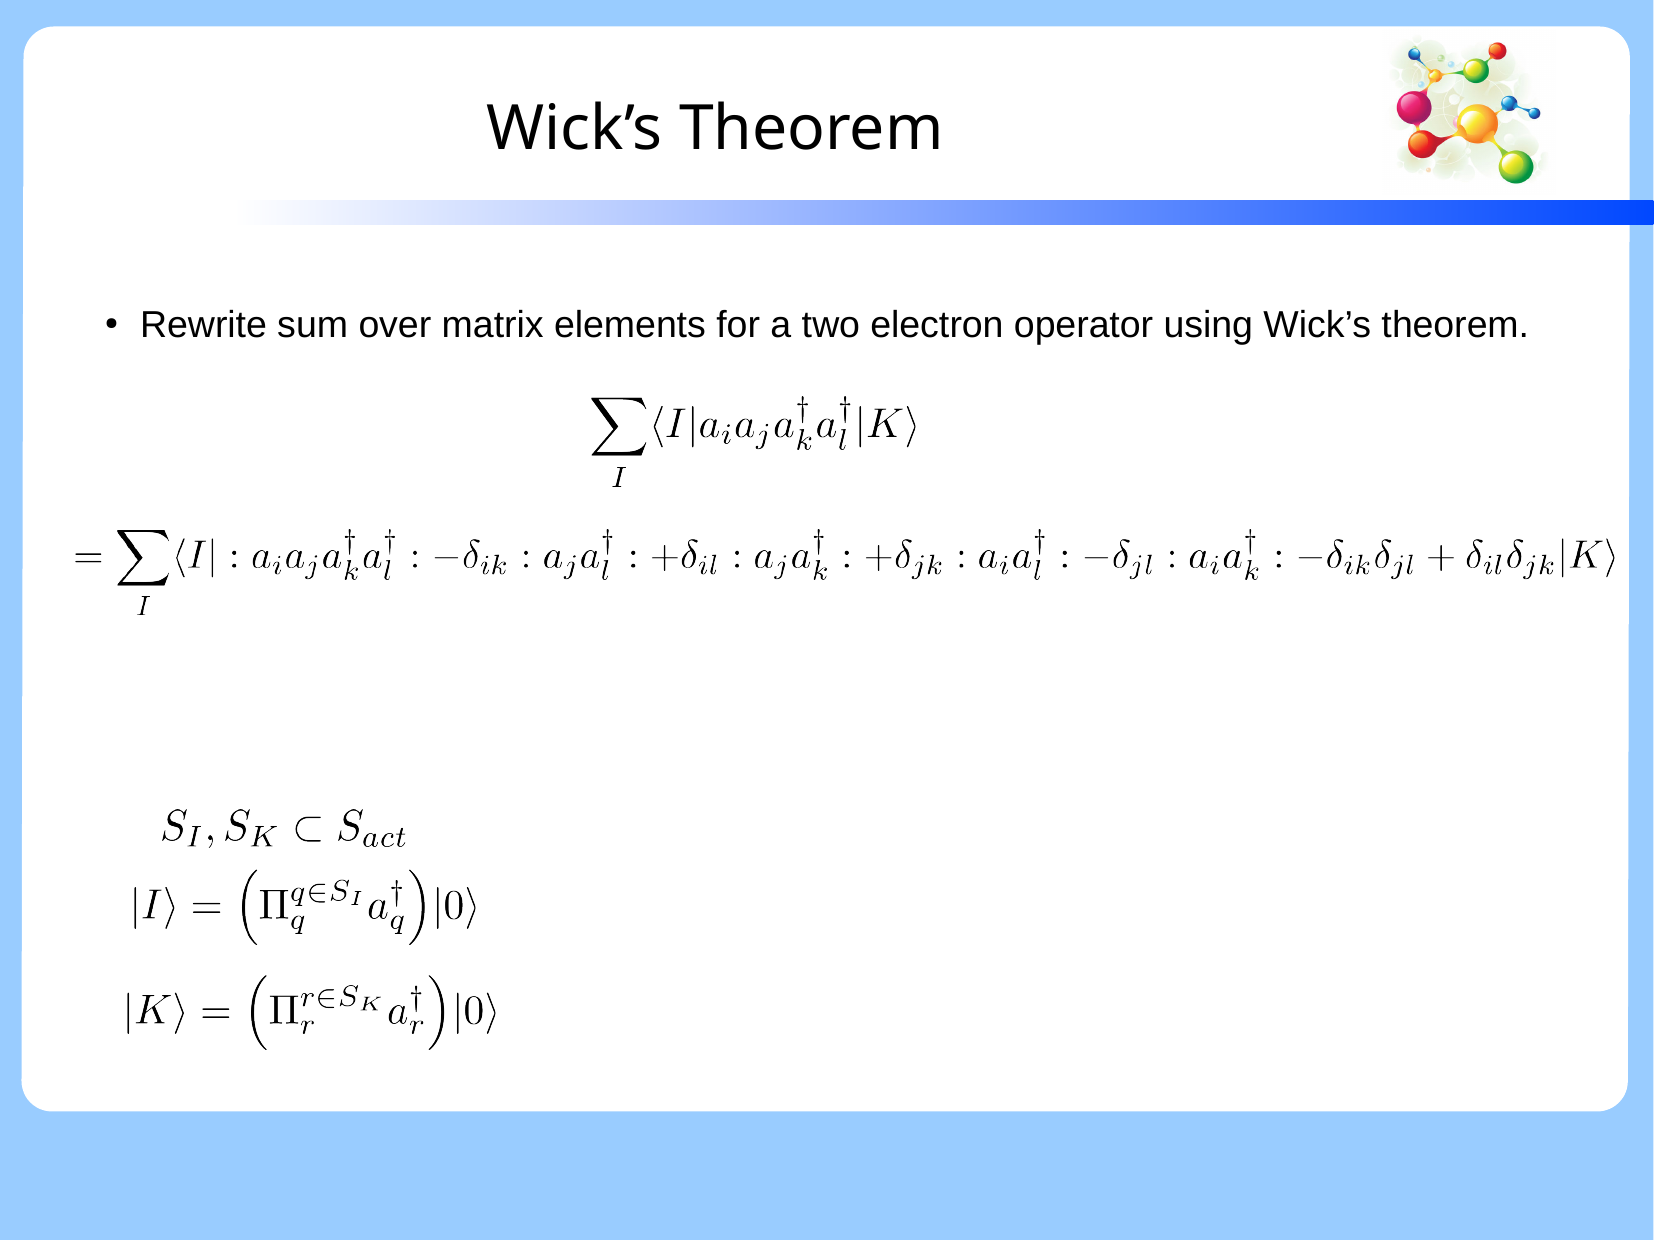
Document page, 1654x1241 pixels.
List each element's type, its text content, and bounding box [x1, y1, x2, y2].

picture [134, 869, 476, 945]
picture [127, 975, 496, 1051]
text_box Rewrite sum over matrix elements for a two electron operator using Wick’s theorem. [90, 254, 1576, 529]
picture [162, 809, 406, 848]
title Wick’s Theorem [82, 49, 1332, 201]
table_cell [956, 201, 961, 224]
picture [1382, 29, 1556, 195]
text_box Rewrite sum over matrix elements for a two electron operator using Wick’s theorem. [90, 616, 1576, 1241]
table_cell [873, 201, 877, 224]
picture [591, 396, 916, 487]
picture [75, 529, 1615, 616]
